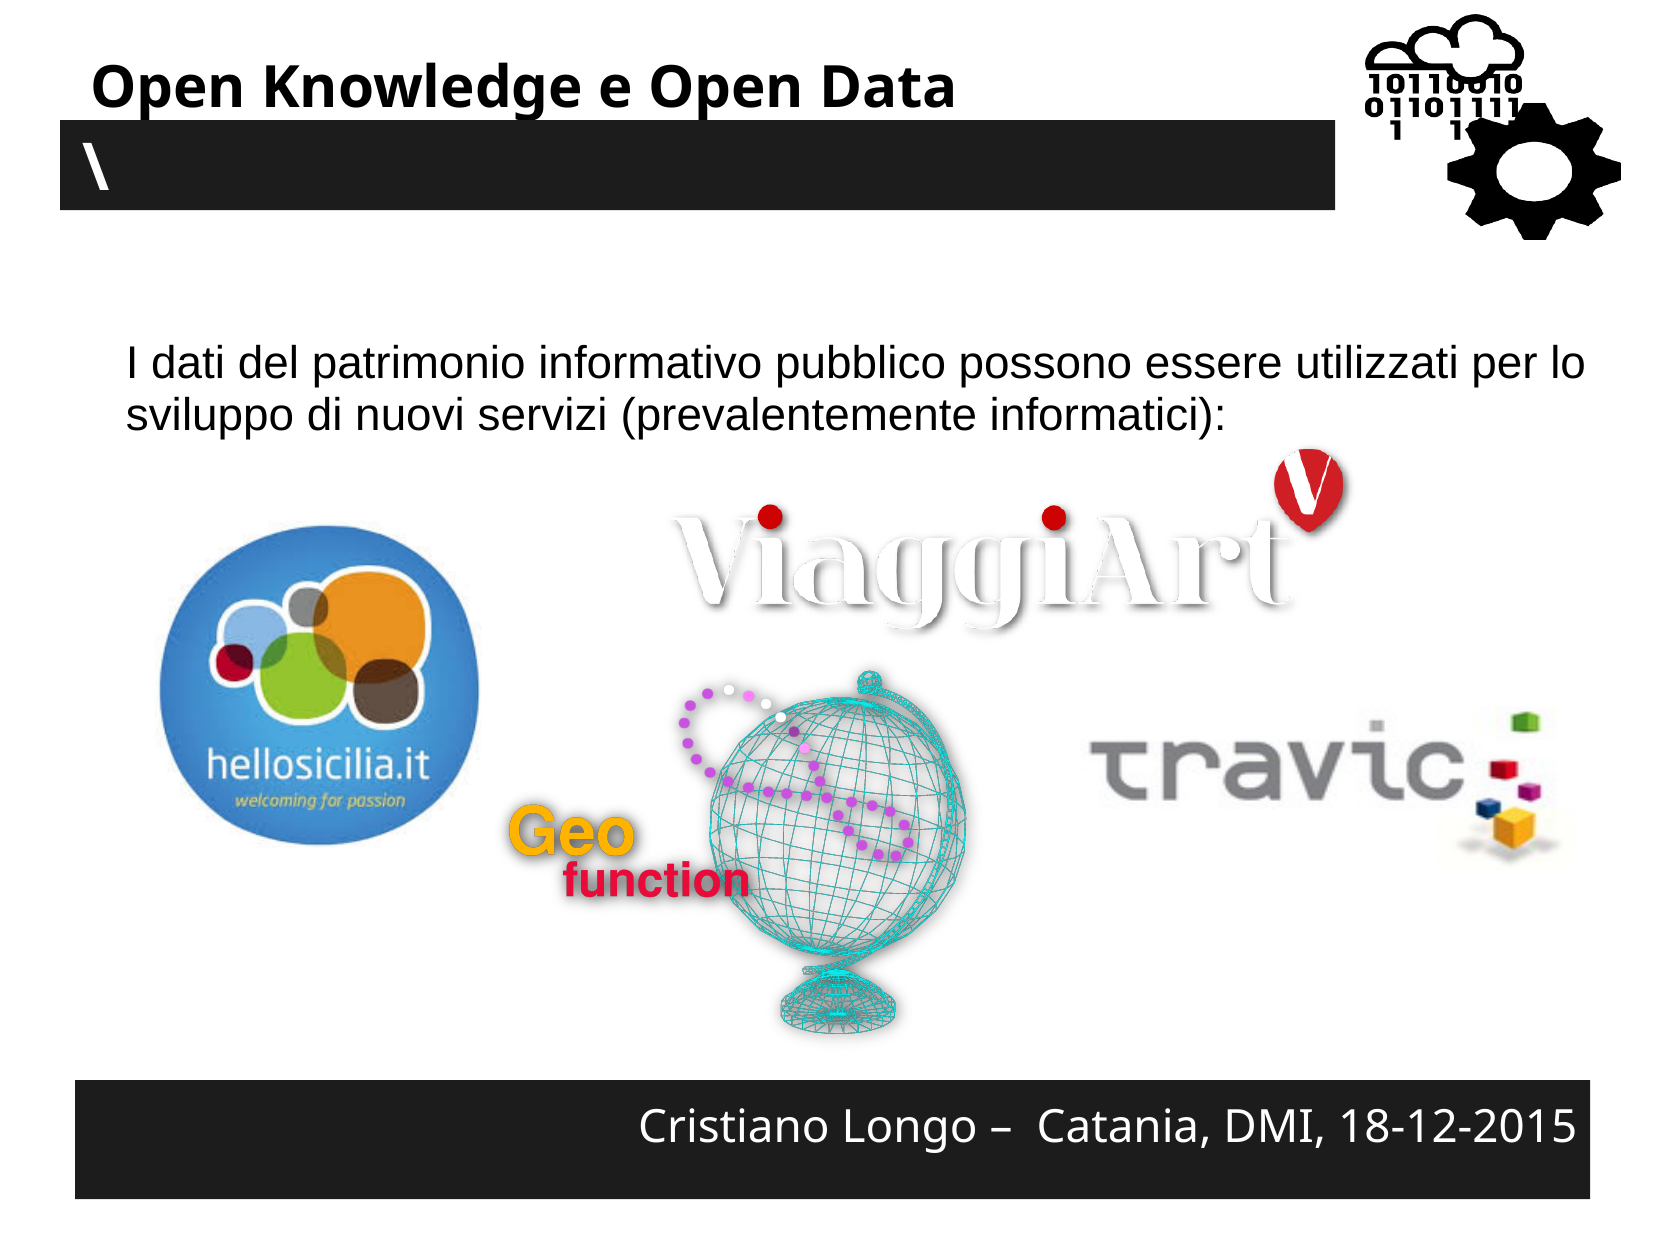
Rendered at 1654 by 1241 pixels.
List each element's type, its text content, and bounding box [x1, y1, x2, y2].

picture [143, 439, 1359, 1059]
text_box I dati del patrimonio informativo pubblico possono essere utilizzati per lo sviluppo di nuovi servizi (prevalentemente informatici): [111, 330, 1606, 474]
list \ [60, 120, 1336, 211]
picture [1080, 706, 1576, 871]
list Cristiano Longo – Catania, DMI, 18-12-2015 [75, 1080, 1591, 1200]
picture [1365, 14, 1621, 241]
list Open Knowledge e Open Data [75, 45, 1325, 120]
